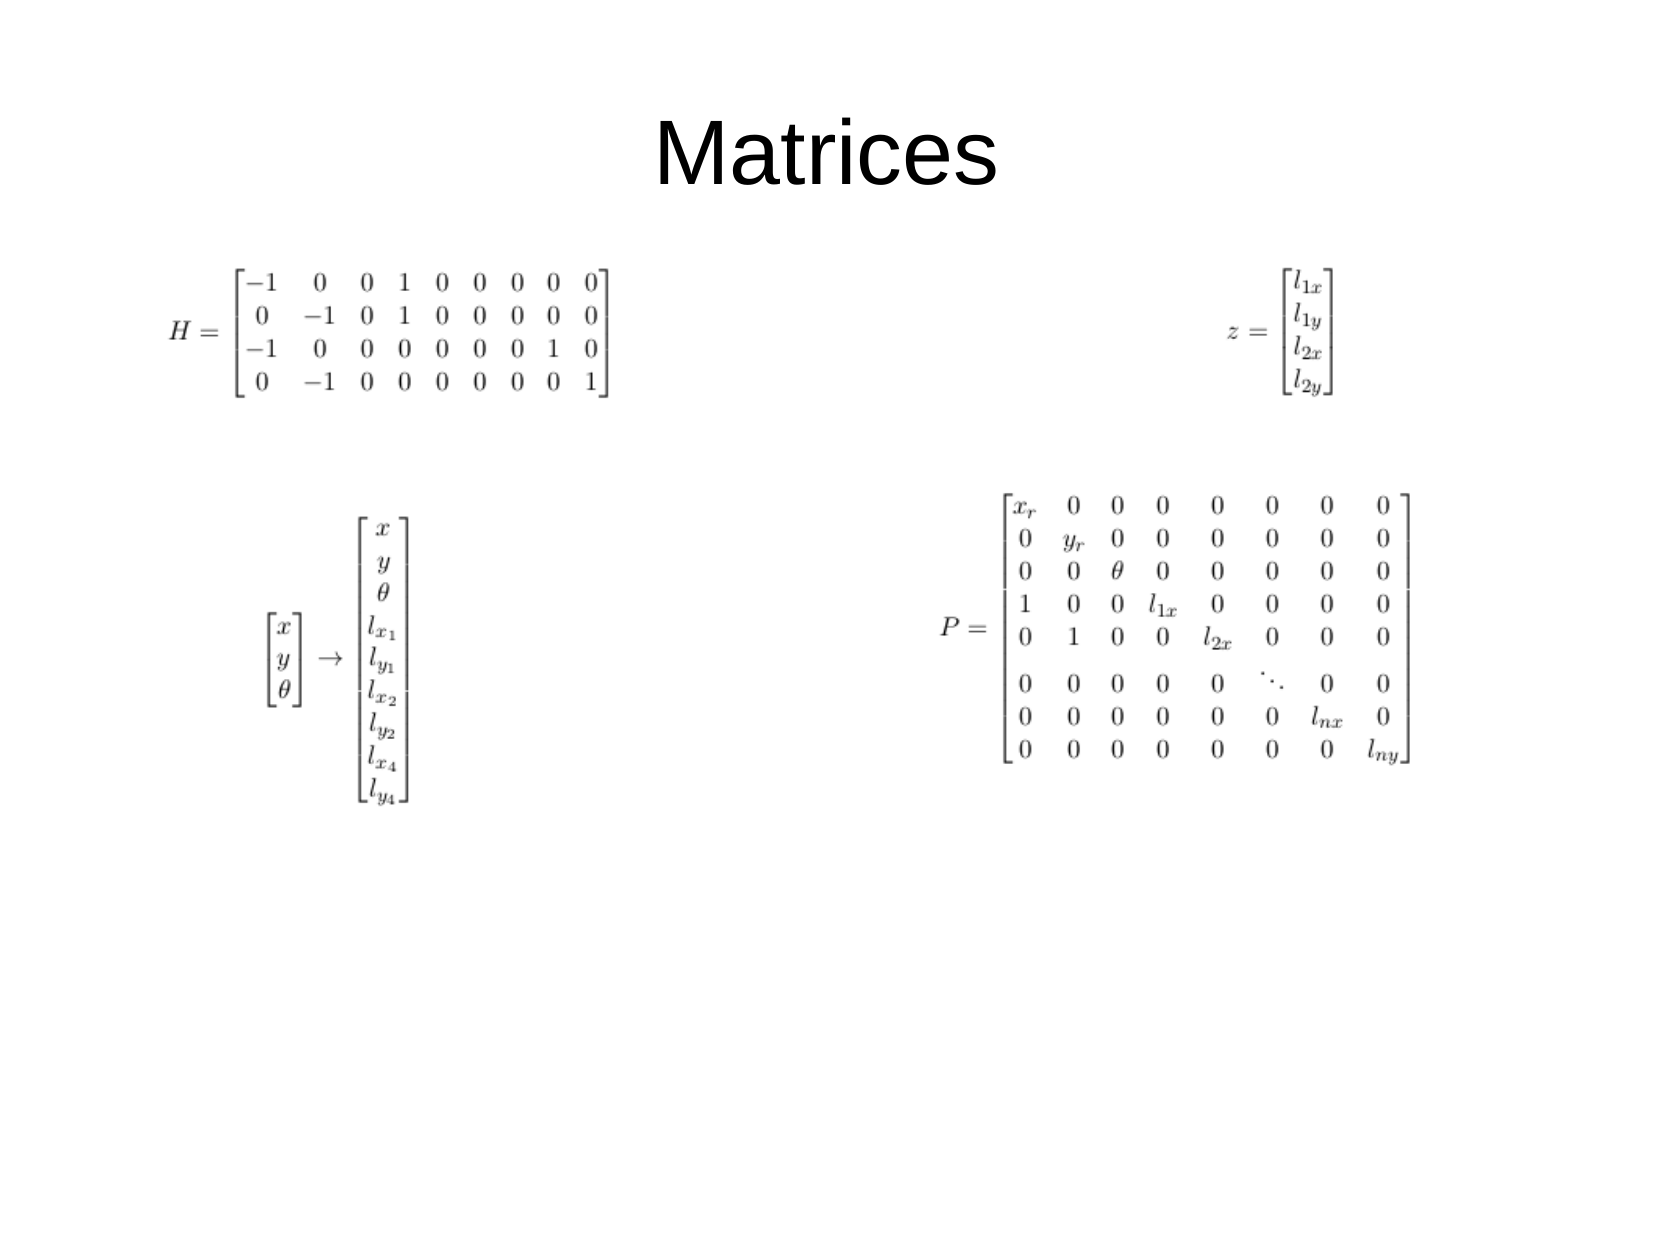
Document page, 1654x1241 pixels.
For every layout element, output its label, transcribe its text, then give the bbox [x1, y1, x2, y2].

picture [930, 481, 1438, 901]
picture [143, 239, 646, 417]
picture [1170, 262, 1419, 406]
picture [225, 506, 454, 826]
title Matrices [82, 49, 1571, 257]
